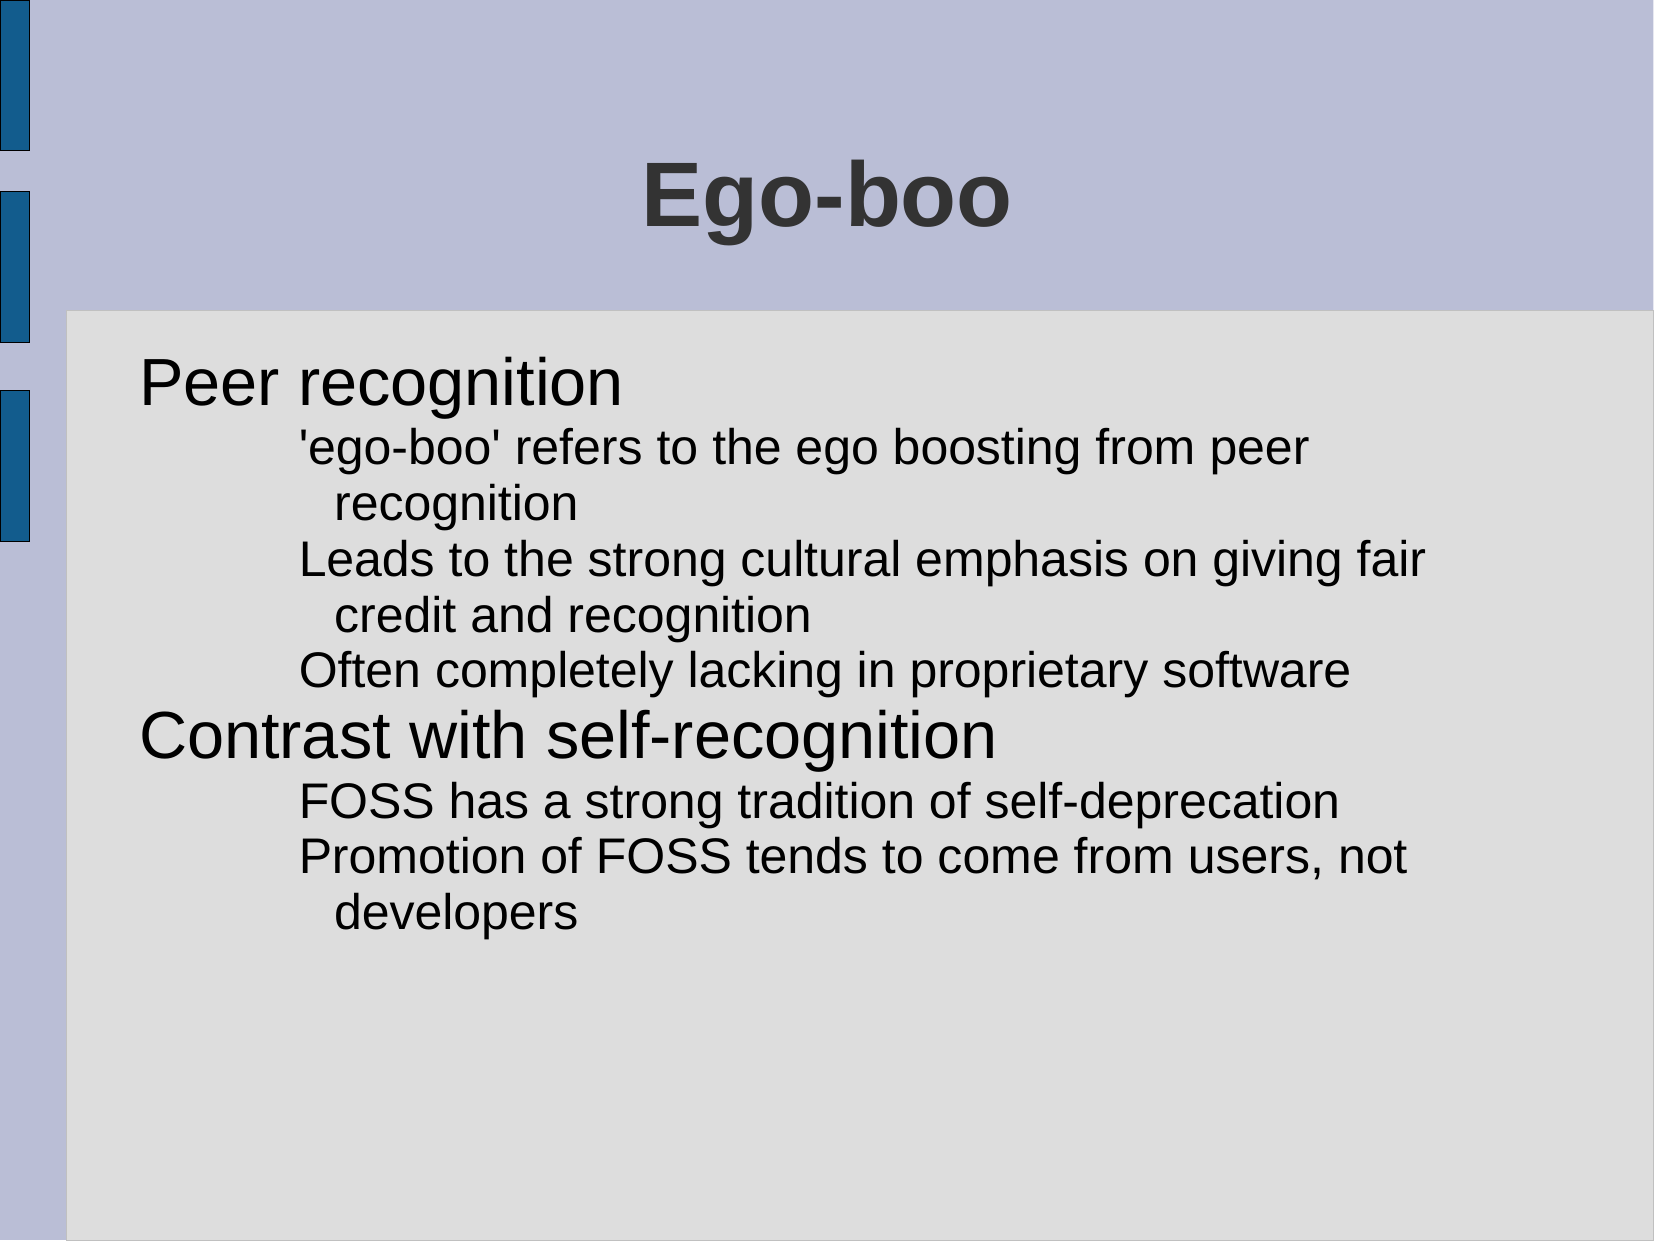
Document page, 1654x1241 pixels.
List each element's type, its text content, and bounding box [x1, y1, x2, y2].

title Ego-boo [121, 98, 1534, 291]
list Peer recognition 'ego-boo' refers to the ego boosting from peer recognition Leads to the strong cultural emphasis on giving fair credit and recognition Often completely lacking in proprietary software Contrast with self-recognition FOSS has a strong tradition of self-deprecation Promotion of FOSS tends to come from users, not developers [121, 344, 1534, 1112]
